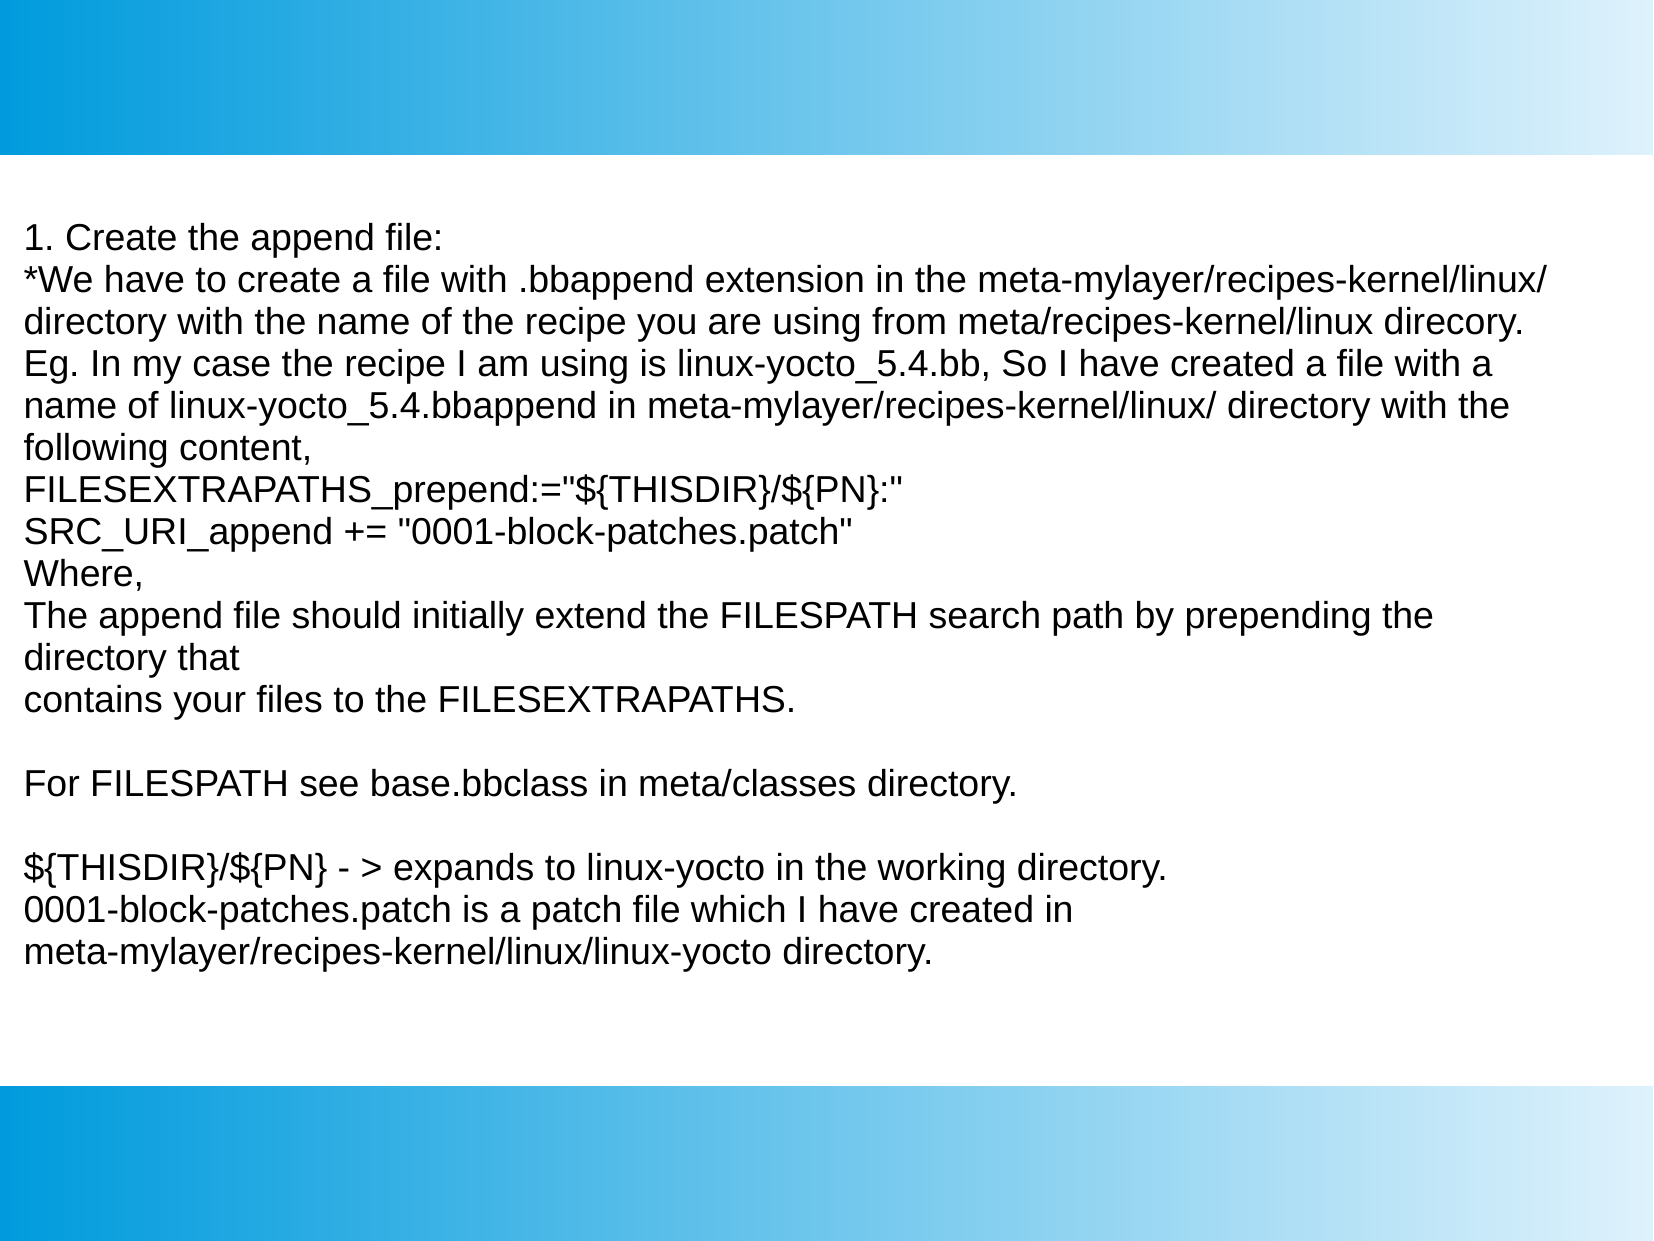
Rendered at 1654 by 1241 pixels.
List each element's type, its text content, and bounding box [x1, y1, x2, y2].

text_box 1. Create the append file: *We have to create a file with .bbappend extension in the meta-mylayer/recipes-kernel/linux/ directory with the name of the recipe you are using from meta/recipes-kernel/linux direcory. Eg. In my case the recipe I am using is linux-yocto_5.4.bb, So I have created a file with a name of linux-yocto_5.4.bbappend in meta-mylayer/recipes-kernel/linux/ directory with the following content, FILESEXTRAPATHS_prepend:="${THISDIR}/${PN}:" SRC_URI_append += "0001-block-patches.patch" Where, The append file should initially extend the FILESPATH search path by prepending the directory that contains your files to the FILESEXTRAPATHS. For FILESPATH see base.bbclass in meta/classes directory. ${THISDIR}/${PN} - > expands to linux-yocto in the working directory. 0001-block-patches.patch is a patch file which I have created in meta-mylayer/recipes-kernel/linux/linux-yocto directory. [8, 209, 1595, 980]
